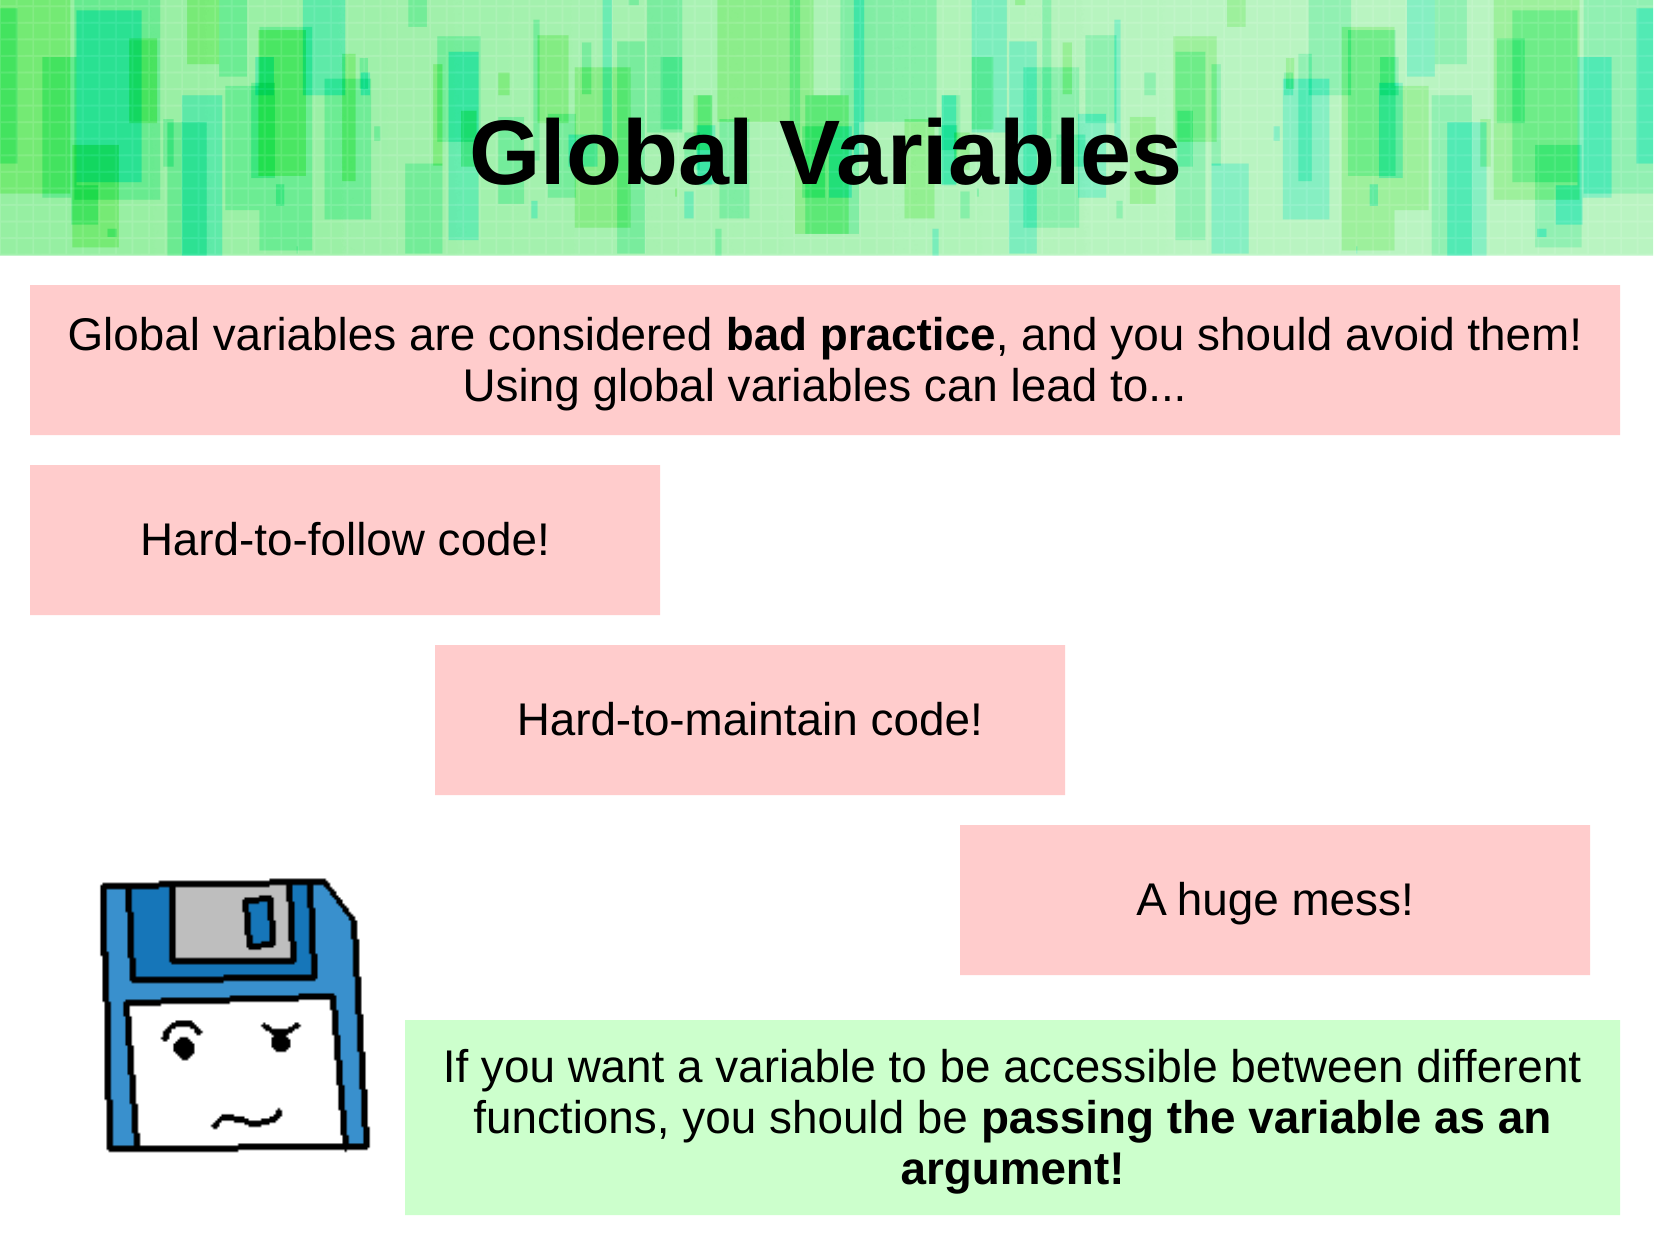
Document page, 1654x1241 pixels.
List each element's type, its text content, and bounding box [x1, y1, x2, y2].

picture [0, 0, 1654, 1241]
title Global Variables [82, 49, 1571, 257]
text_box A huge mess! [960, 825, 1591, 976]
text_box Hard-to-maintain code! [435, 645, 1066, 796]
text_box Global variables are considered bad practice, and you should avoid them! Using global variables can lead to... [30, 285, 1621, 436]
text_box Hard-to-follow code! [30, 465, 661, 616]
text_box If you want a variable to be accessible between different functions, you should be passing the variable as an argument! [405, 1020, 1621, 1216]
